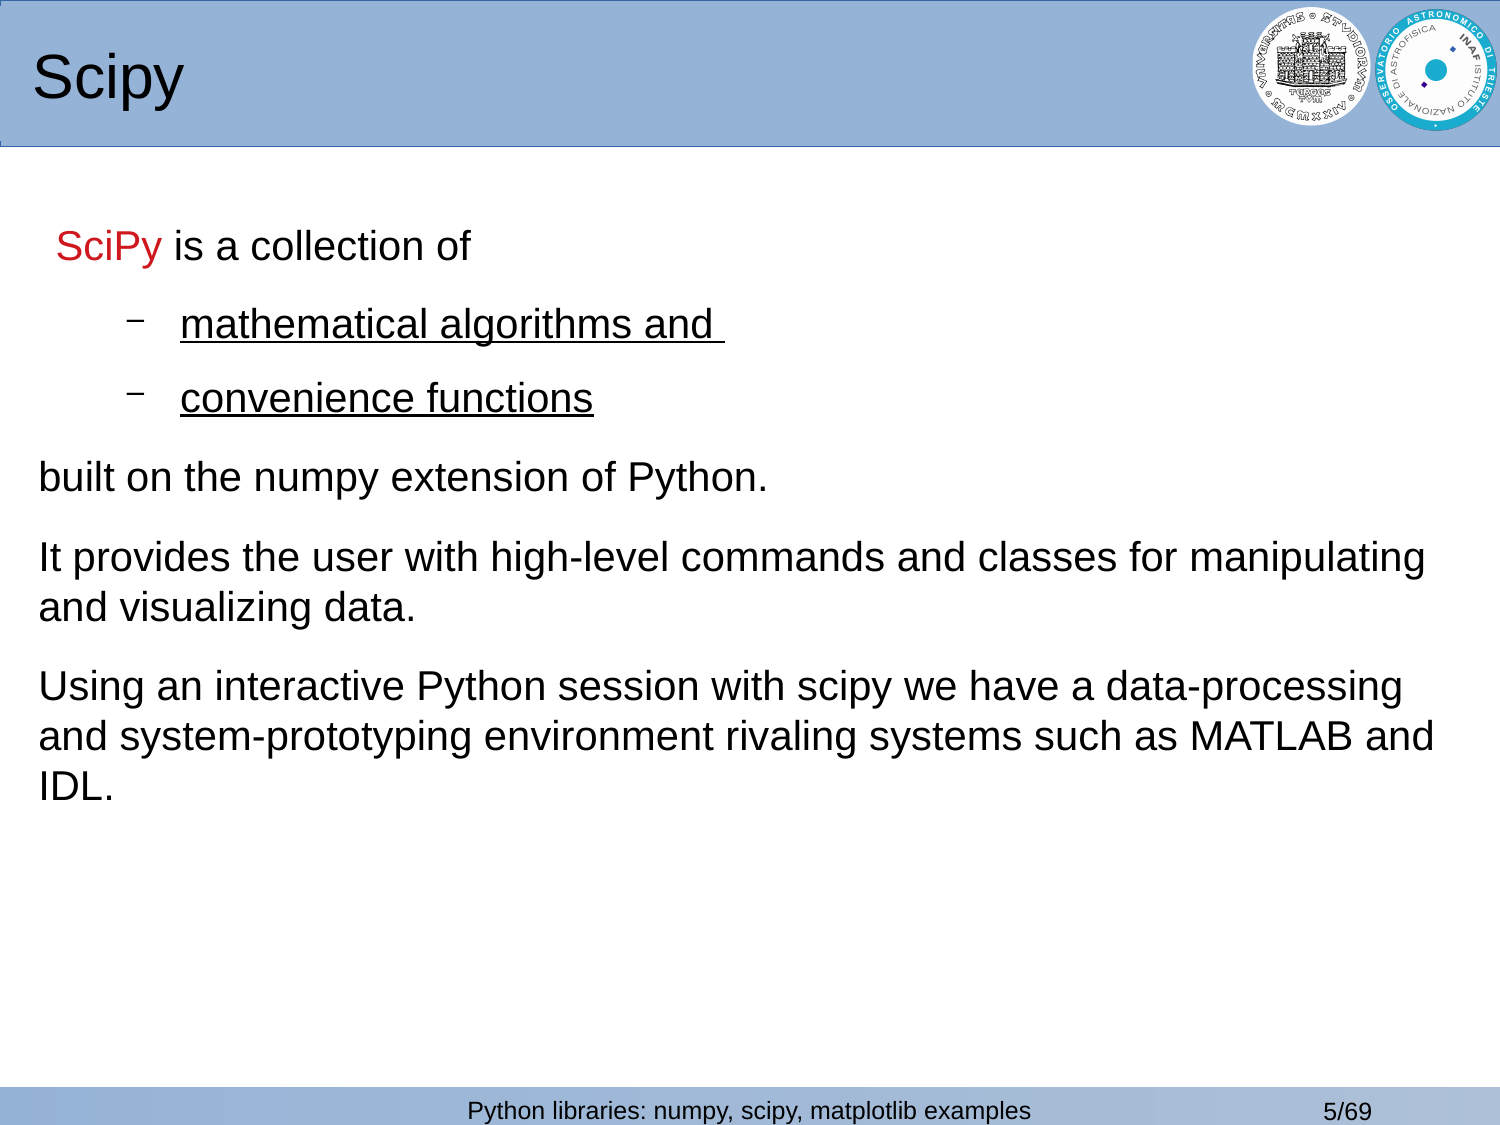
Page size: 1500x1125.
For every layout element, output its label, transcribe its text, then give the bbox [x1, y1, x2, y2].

picture [1253, 0, 1500, 156]
list SciPy is a collection of mathematical algorithms and convenience functions built on the numpy extension of Python. It provides the user with high-level commands and classes for manipulating and visualizing data. Using an interactive Python session with scipy we have a data-processing and system-prototyping environment rivaling systems such as MATLAB and IDL. [23, 153, 1479, 1054]
text_box Scipy [0, 5, 1253, 141]
